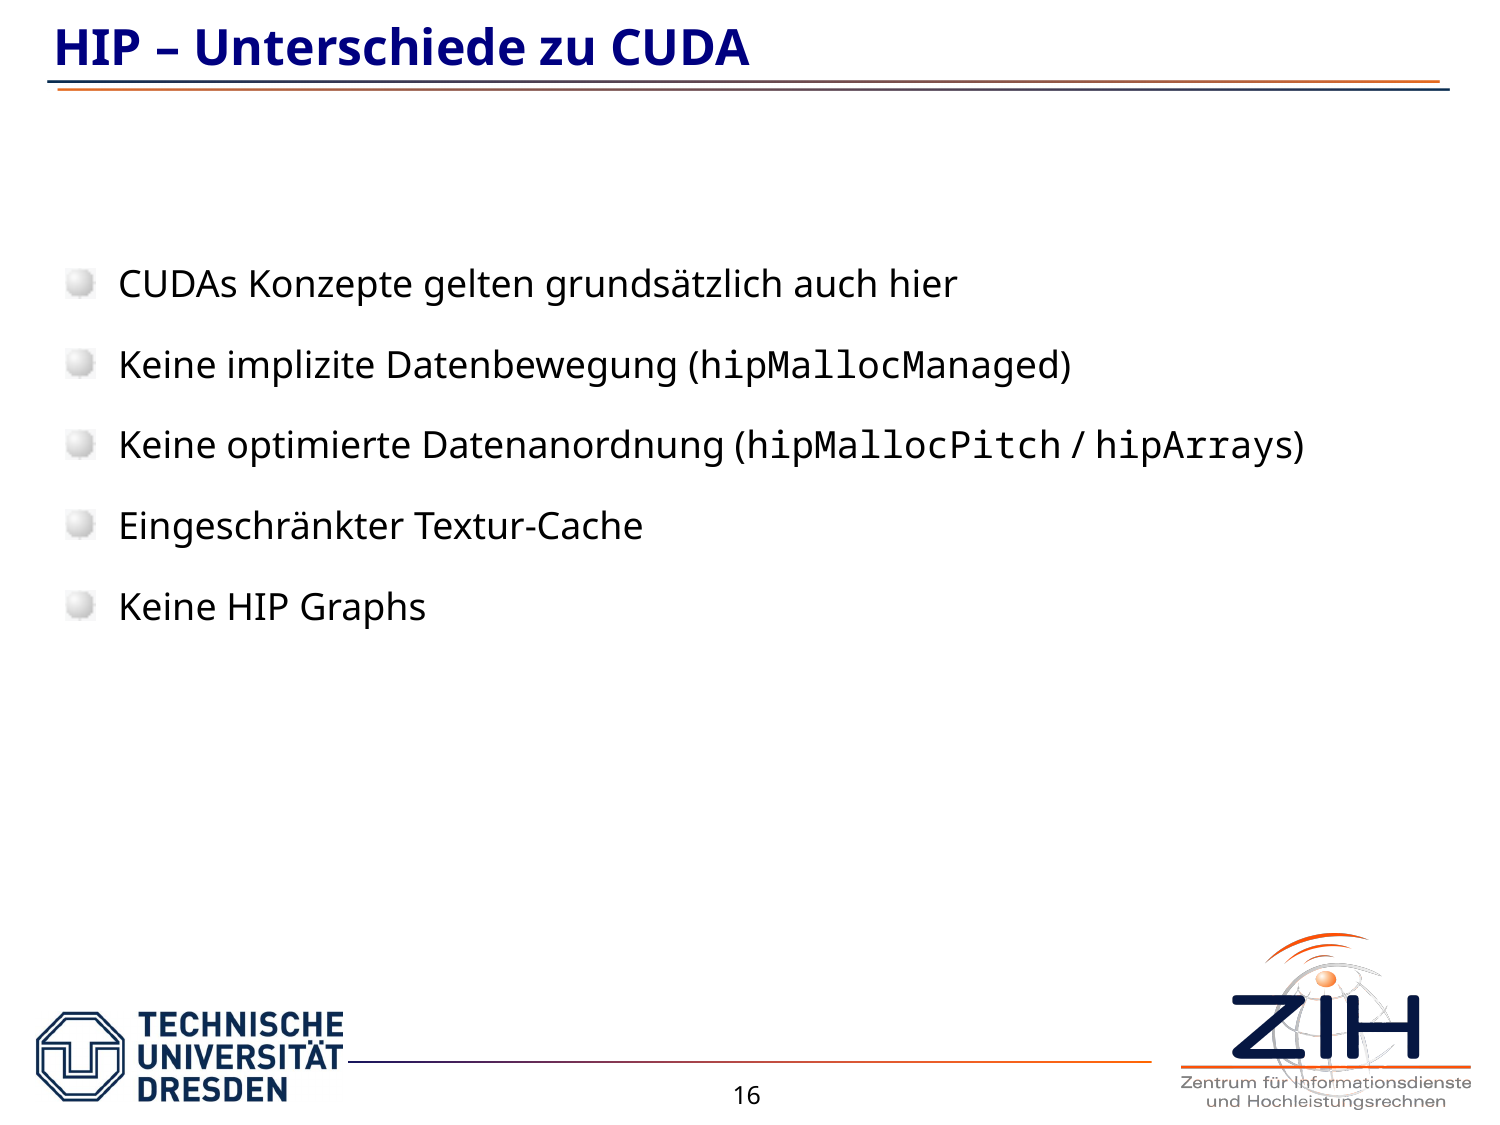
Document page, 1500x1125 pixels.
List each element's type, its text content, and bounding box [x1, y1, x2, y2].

picture [1181, 933, 1471, 1110]
picture [47, 80, 1450, 91]
list CUDAs Konzepte gelten grundsätzlich auch hier Keine implizite Datenbewegung (hipMallocManaged) Keine optimierte Datenanordnung (hipMallocPitch / hipArrays) Eingeschränkter Textur-Cache Keine HIP Graphs [29, 118, 1418, 771]
picture [35, 1011, 343, 1102]
title HIP – Unterschiede zu CUDA [53, 12, 1453, 81]
